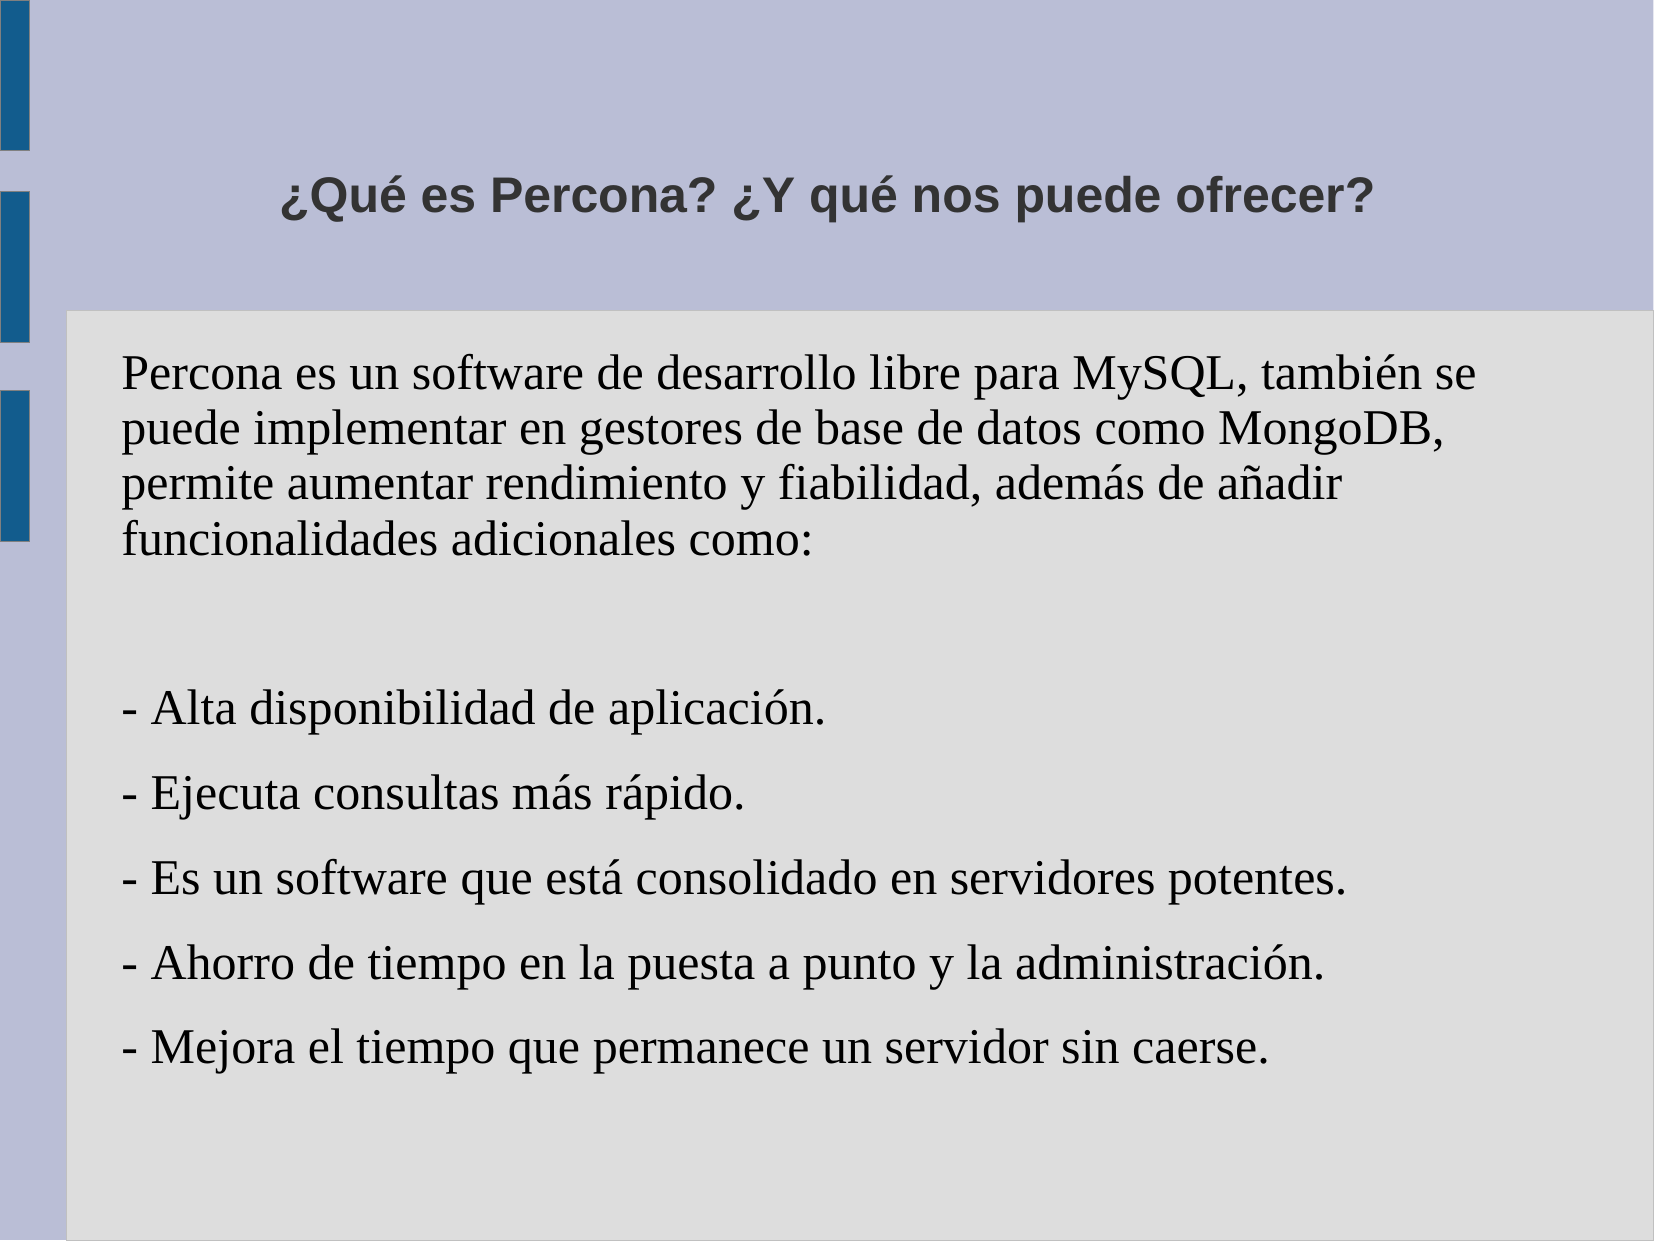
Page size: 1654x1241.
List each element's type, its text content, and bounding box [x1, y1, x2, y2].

title ¿Qué es Percona? ¿Y qué nos puede ofrecer? [121, 91, 1534, 299]
list Percona es un software de desarrollo libre para MySQL, también se puede implementar en gestores de base de datos como MongoDB, permite aumentar rendimiento y fiabilidad, además de añadir funcionalidades adicionales como: - Alta disponibilidad de aplicación. - Ejecuta consultas más rápido. - Es un software que está consolidado en servidores potentes. - Ahorro de tiempo en la puesta a punto y la administración. - Mejora el tiempo que permanece un servidor sin caerse. [121, 344, 1534, 1127]
